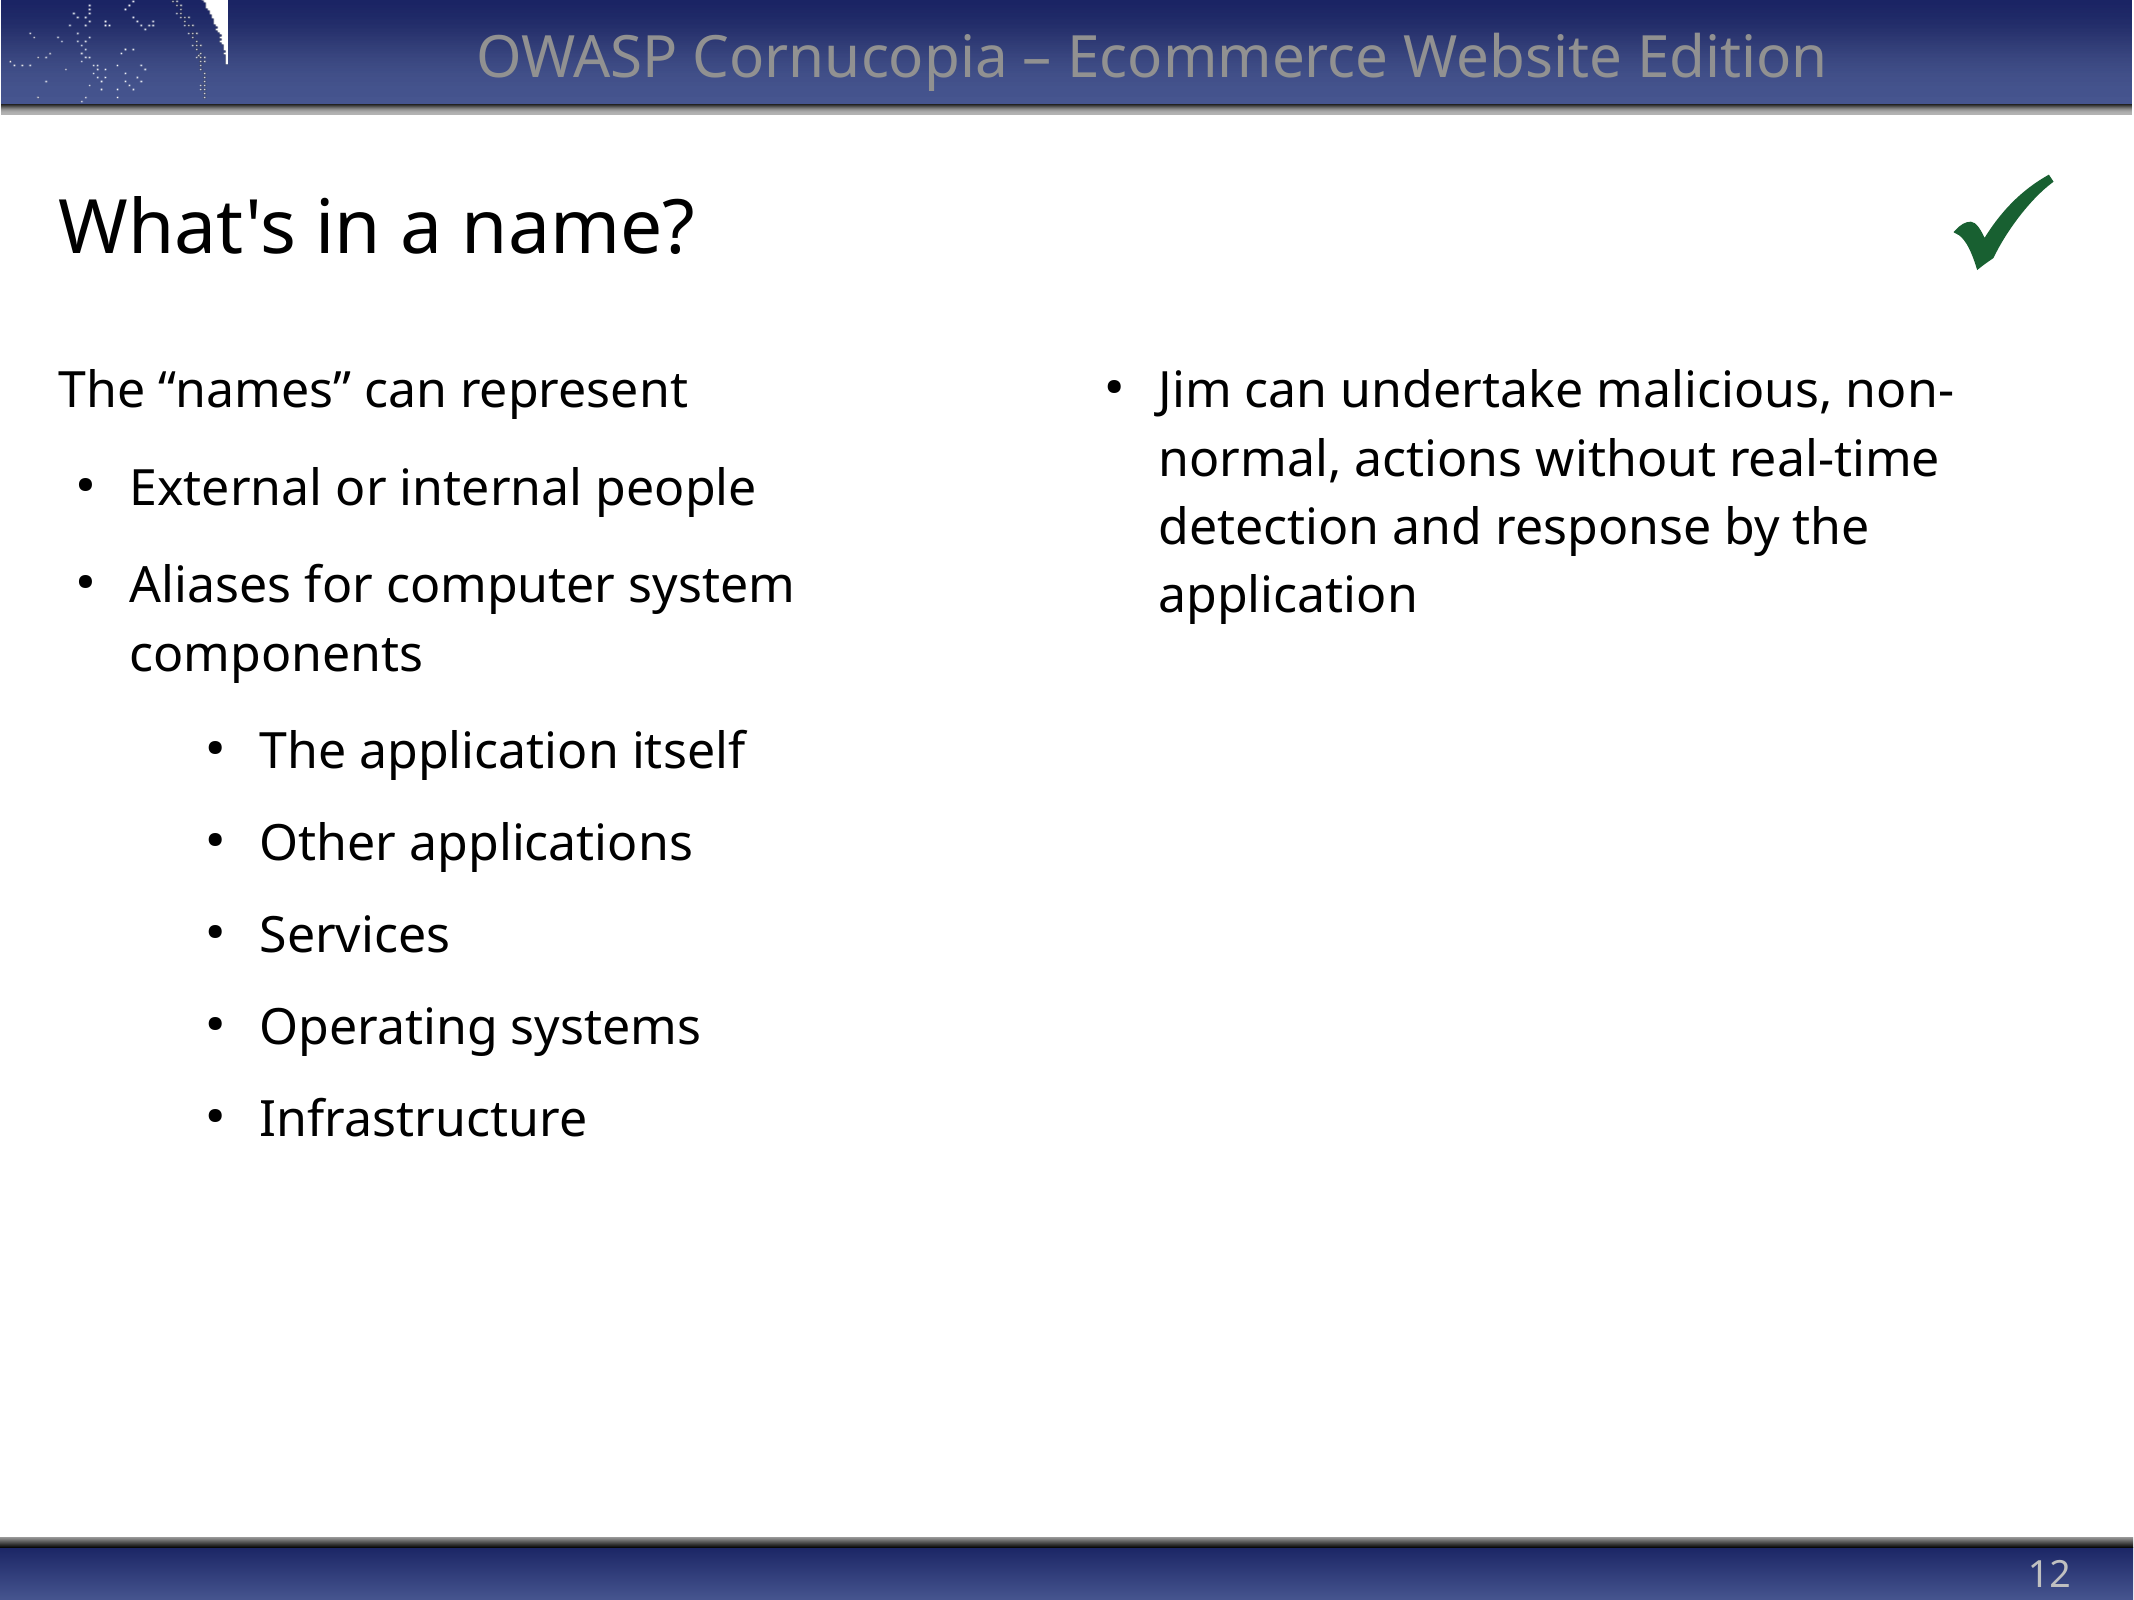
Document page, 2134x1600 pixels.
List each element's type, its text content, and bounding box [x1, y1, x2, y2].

list ü [1730, 177, 2061, 325]
list The “names” can represent External or internal people Aliases for computer system components The application itself Other applications Services Operating systems Infrastructure [58, 354, 1039, 1536]
list Jim can undertake malicious, non-normal, actions without real-time detection and response by the application [1087, 354, 2068, 1536]
title What's in a name? [58, 124, 2126, 325]
